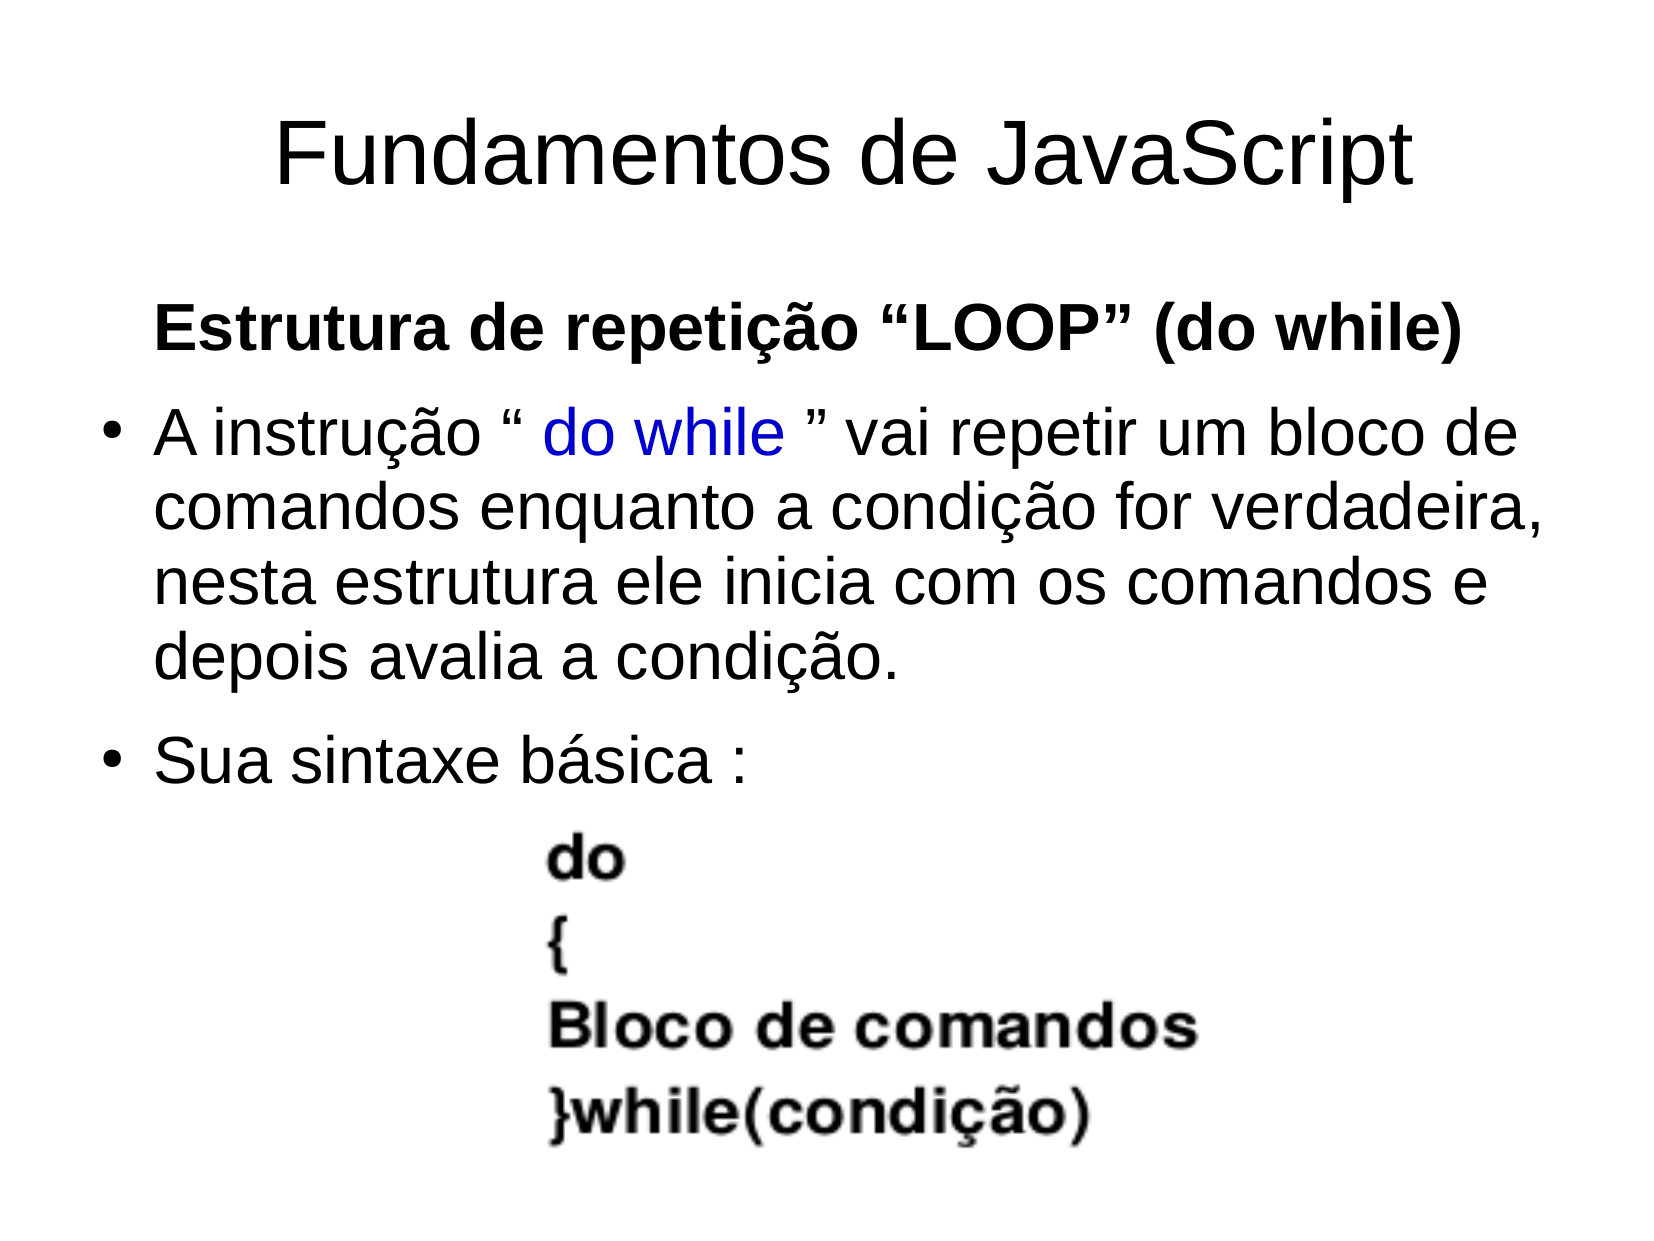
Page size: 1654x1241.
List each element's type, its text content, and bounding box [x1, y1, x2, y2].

list Estrutura de repetição “LOOP” (do while) A instrução “ do while ” vai repetir um bloco de comandos enquanto a condição for verdadeira, nesta estrutura ele inicia com os comandos e depois avalia a condição. Sua sintaxe básica : [82, 290, 1571, 1010]
title Fundamentos de JavaScript [82, 49, 1571, 257]
picture [531, 814, 1301, 1234]
